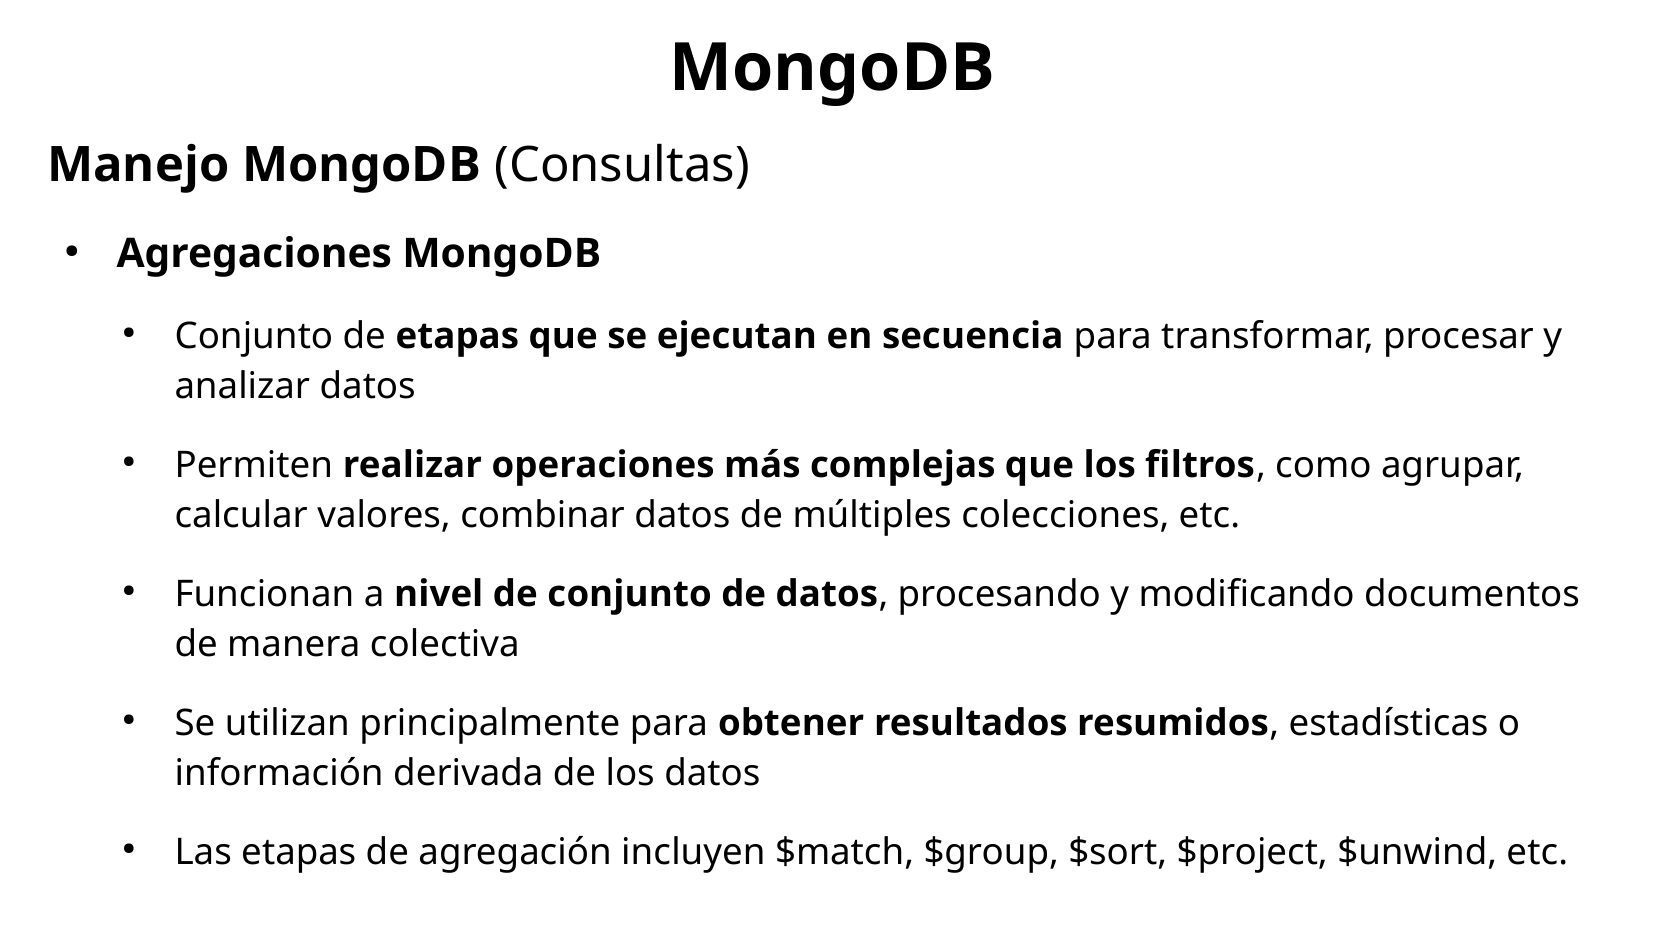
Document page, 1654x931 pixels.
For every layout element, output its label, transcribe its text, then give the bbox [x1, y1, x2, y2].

title MongoDB [88, 16, 1577, 113]
list Manejo MongoDB (Consultas) Agregaciones MongoDB Conjunto de etapas que se ejecutan en secuencia para transformar, procesar y analizar datos Permiten realizar operaciones más complejas que los filtros, como agrupar, calcular valores, combinar datos de múltiples colecciones, etc. Funcionan a nivel de conjunto de datos, procesando y modificando documentos de manera colectiva Se utilizan principalmente para obtener resultados resumidos, estadísticas o información derivada de los datos Las etapas de agregación incluyen $match, $group, $sort, $project, $unwind, etc. [47, 128, 1595, 886]
